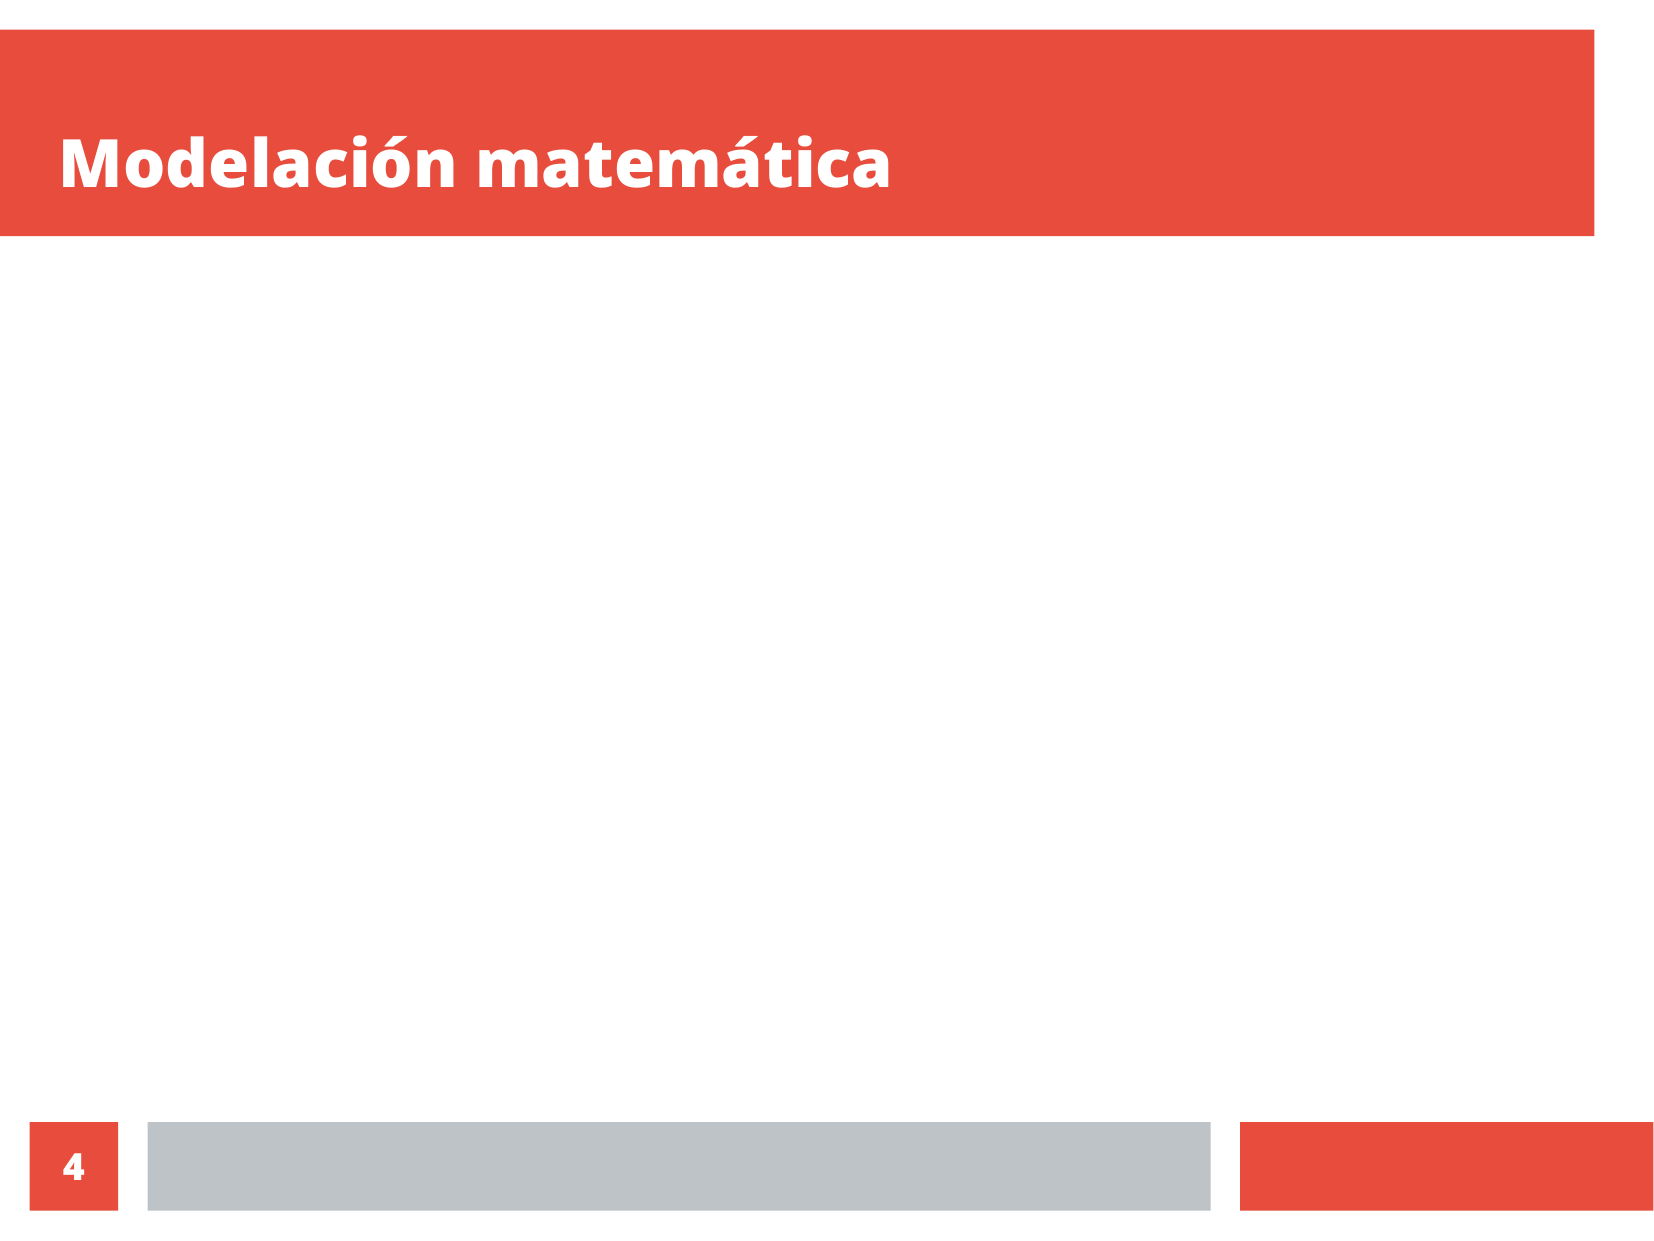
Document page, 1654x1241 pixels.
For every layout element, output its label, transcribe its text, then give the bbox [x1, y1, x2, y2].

title Modelación matemática [59, 59, 1595, 207]
